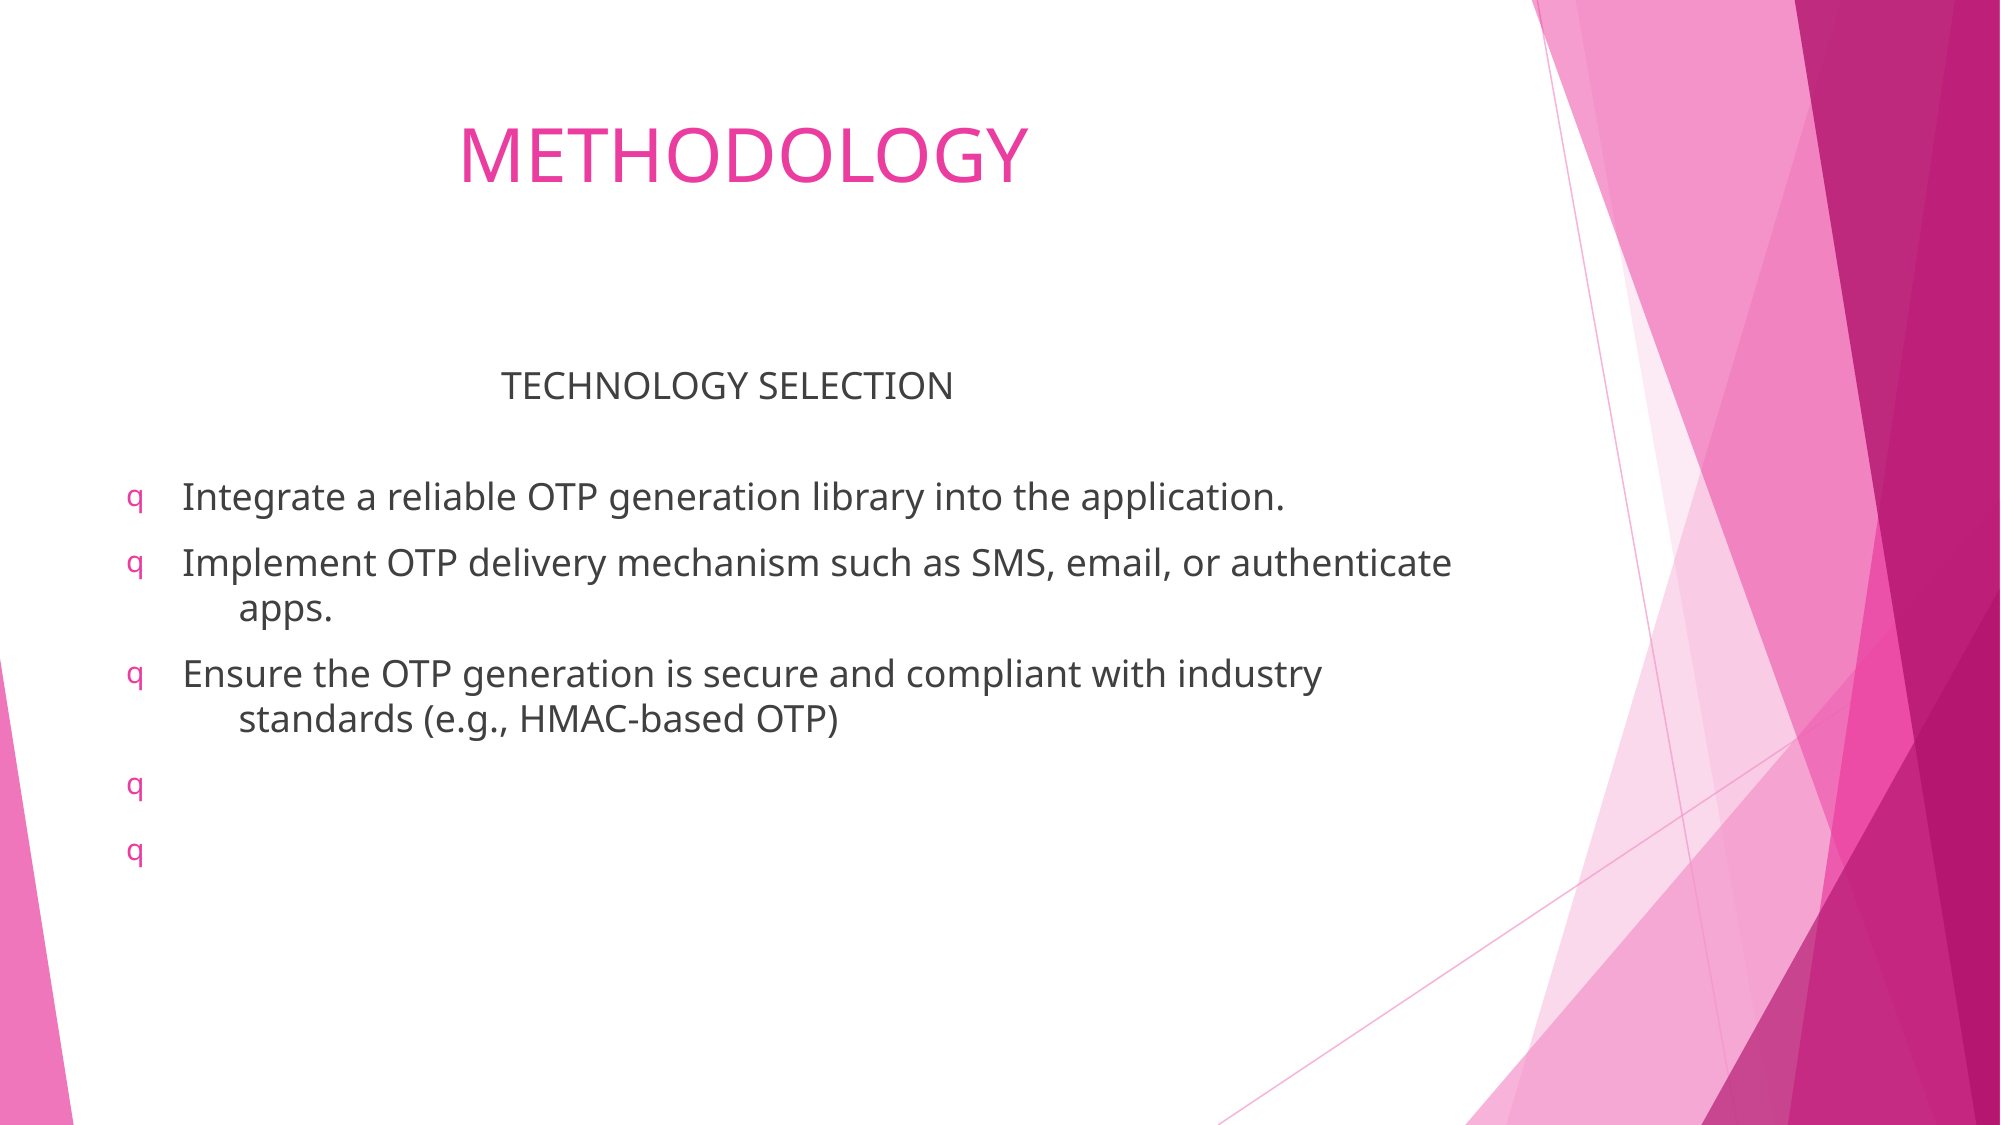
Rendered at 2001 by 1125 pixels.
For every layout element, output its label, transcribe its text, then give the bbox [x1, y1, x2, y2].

list TECHNOLOGY SELECTION Integrate a reliable OTP generation library into the application. Implement OTP delivery mechanism such as SMS, email, or authenticate apps. Ensure the OTP generation is secure and compliant with industry standards (e.g., HMAC-based OTP) [111, 354, 1522, 992]
title METHODOLOGY [111, 99, 1522, 317]
